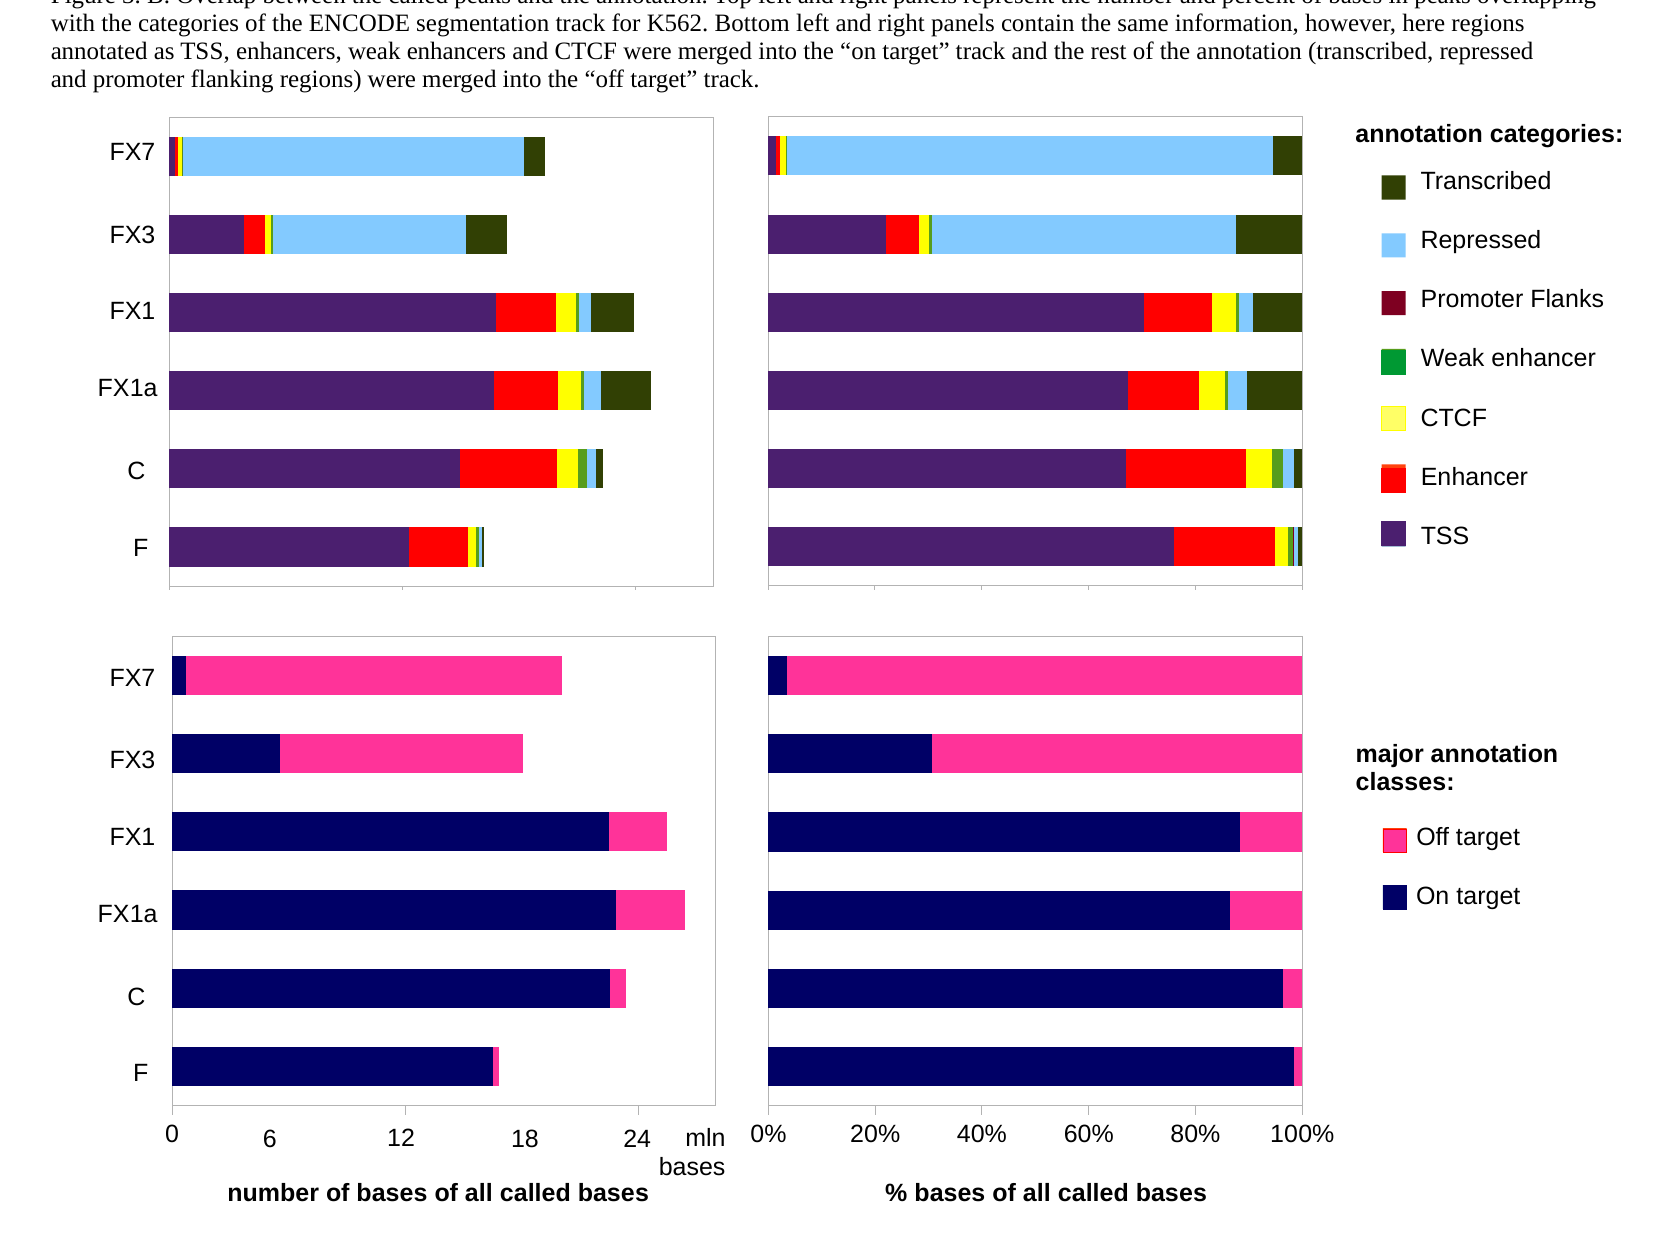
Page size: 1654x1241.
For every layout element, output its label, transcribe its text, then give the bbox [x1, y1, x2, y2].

text_box FX3 [94, 738, 171, 782]
text_box FX1 [94, 289, 171, 333]
text_box Enhancer [1405, 454, 1544, 499]
text_box number of bases of all called bases [212, 1171, 697, 1229]
text_box 24 [608, 1117, 667, 1161]
text_box FX1a [82, 366, 173, 410]
text_box annotation categories: [1340, 112, 1639, 156]
text_box 12 [372, 1116, 430, 1160]
text_box FX7 [94, 130, 171, 174]
text_box 6 [248, 1116, 292, 1160]
text_box FX1a [82, 892, 173, 936]
text_box [59, 88, 1654, 1237]
picture [1368, 156, 1416, 569]
text_box Repressed [1405, 218, 1557, 262]
text_box F [118, 1051, 164, 1095]
text_box Off target [1401, 815, 1536, 859]
text_box mln bases [643, 1116, 741, 1189]
text_box FX7 [94, 655, 171, 699]
text_box On target [1401, 874, 1536, 918]
text_box C [112, 449, 161, 493]
text_box TSS [1405, 514, 1485, 558]
chart [737, 633, 1347, 1158]
text_box C [112, 974, 161, 1018]
chart [737, 106, 1347, 590]
text_box Promoter Flanks [1405, 277, 1620, 321]
text_box 18 [496, 1117, 554, 1161]
text_box % bases of all called bases [870, 1171, 1241, 1229]
text_box CTCF [1405, 395, 1503, 439]
text_box Weak enhancer [1405, 336, 1611, 380]
text_box Transcribed [1405, 159, 1567, 203]
picture [1369, 821, 1414, 932]
text_box FX3 [94, 212, 171, 257]
text_box Figure 3. B. Overlap between the called peaks and the annotation. Top left and right panels represent the number and percent of bases in peaks overlapping with the categories of the ENCODE segmentation track for K562. Bottom left and right panels contain the same information, however, here regions annotated as TSS, enhancers, weak enhancers and CTCF were merged into the “on target” track and the rest of the annotation (transcribed, repressed and promoter flanking regions) were merged into the “off target” track. [36, 0, 1613, 102]
chart [151, 106, 728, 1158]
text_box major annotation classes: [1340, 732, 1574, 804]
text_box FX1 [94, 815, 171, 859]
text_box F [118, 525, 164, 569]
